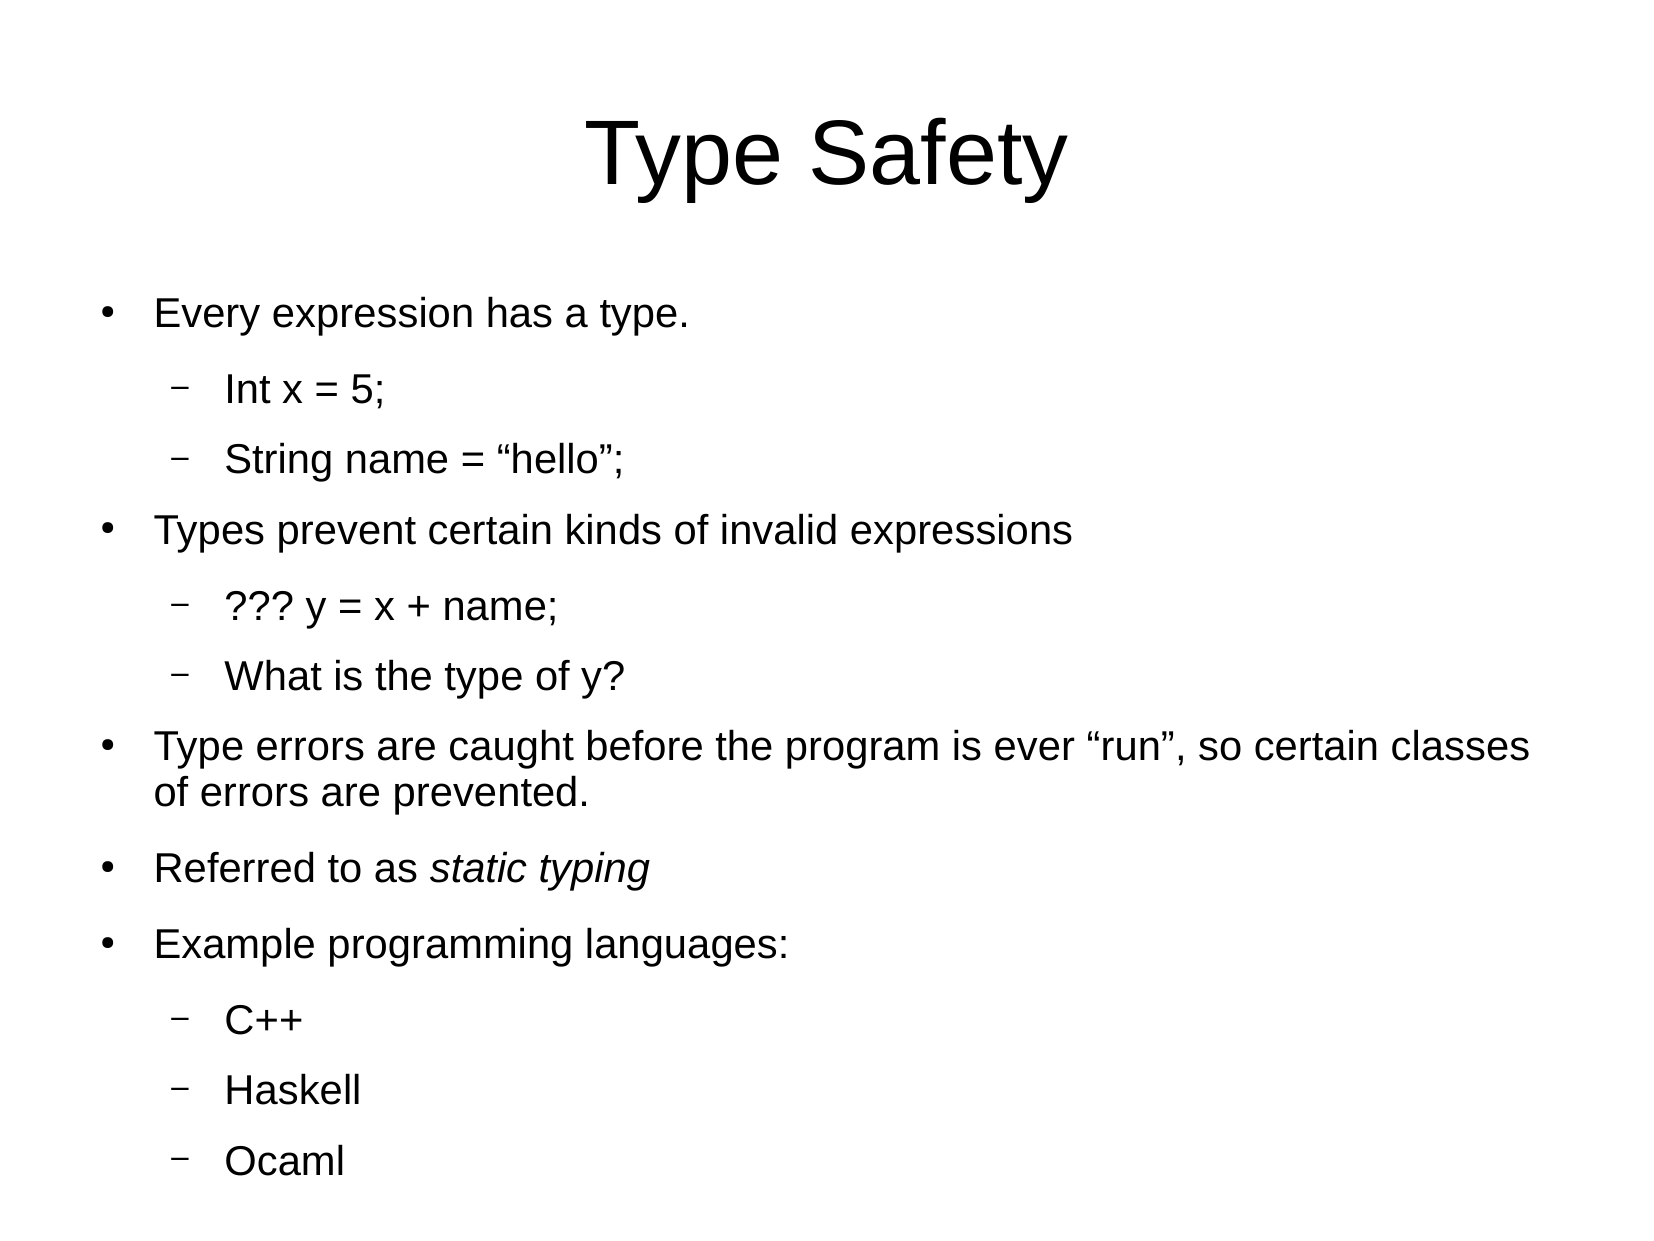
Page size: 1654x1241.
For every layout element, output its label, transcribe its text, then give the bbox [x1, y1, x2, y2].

title Type Safety [82, 49, 1571, 257]
list Every expression has a type. Int x = 5; String name = “hello”; Types prevent certain kinds of invalid expressions ??? y = x + name; What is the type of y? Type errors are caught before the program is ever “run”, so certain classes of errors are prevented. Referred to as static typing Example programming languages: C++ Haskell Ocaml [82, 290, 1571, 1010]
